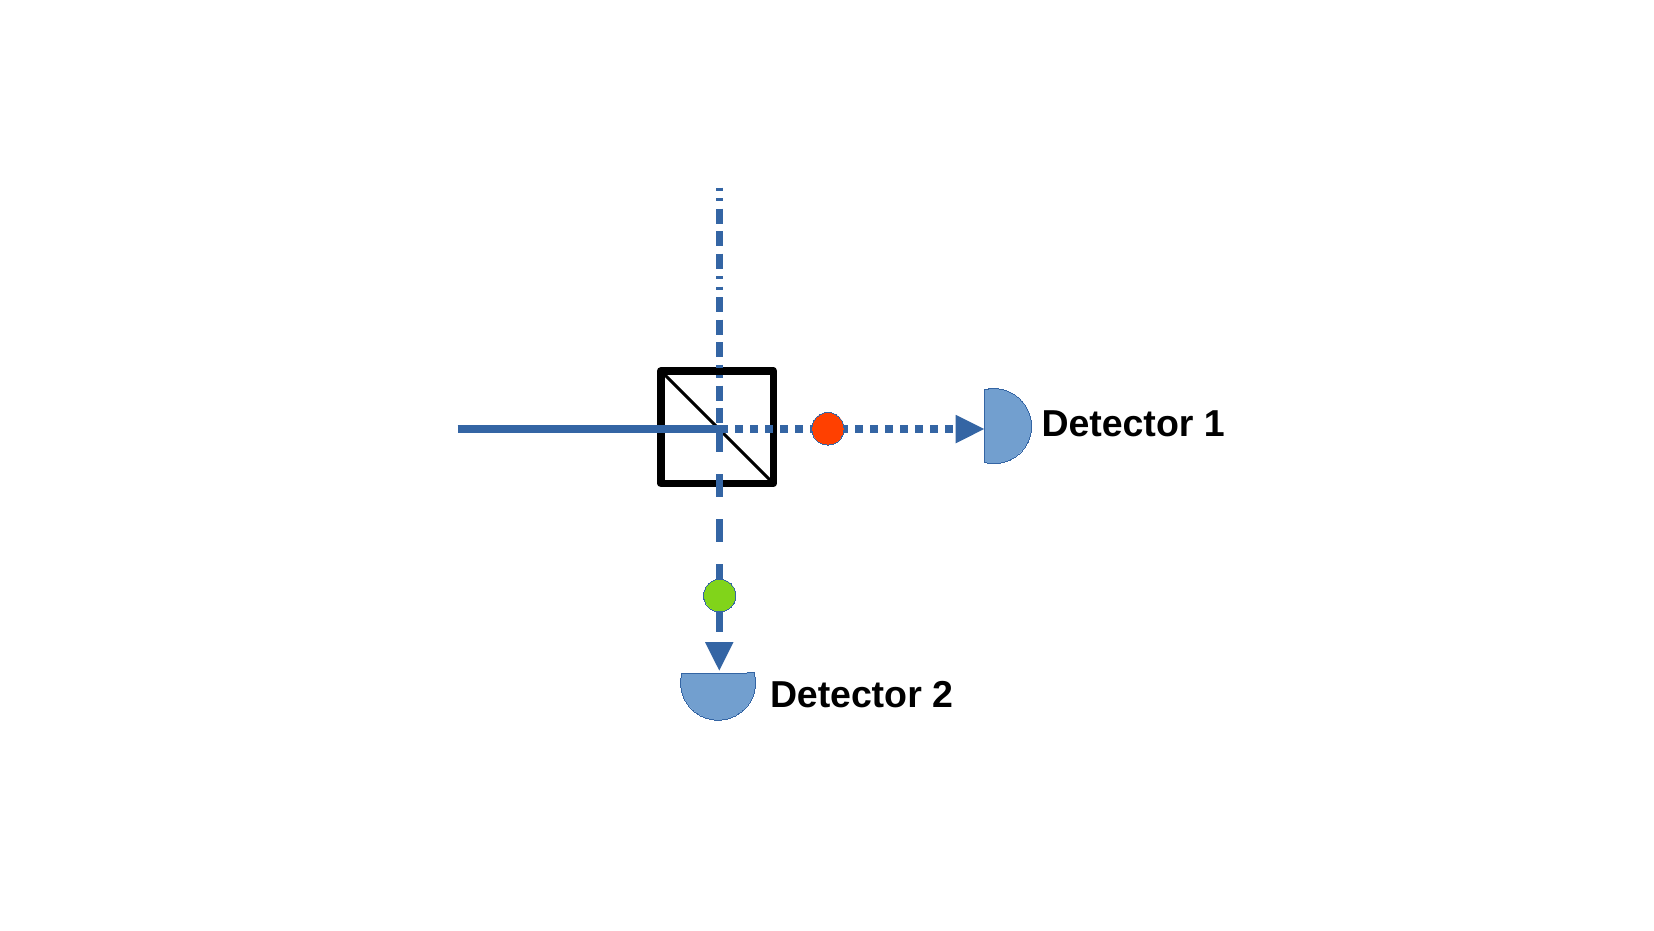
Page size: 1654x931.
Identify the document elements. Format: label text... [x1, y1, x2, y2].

text_box Detector 1 [1026, 394, 1240, 452]
text_box [703, 579, 736, 612]
text_box [984, 388, 1026, 464]
text_box [680, 672, 755, 721]
text_box Detector 2 [755, 666, 968, 724]
text_box [811, 412, 845, 446]
